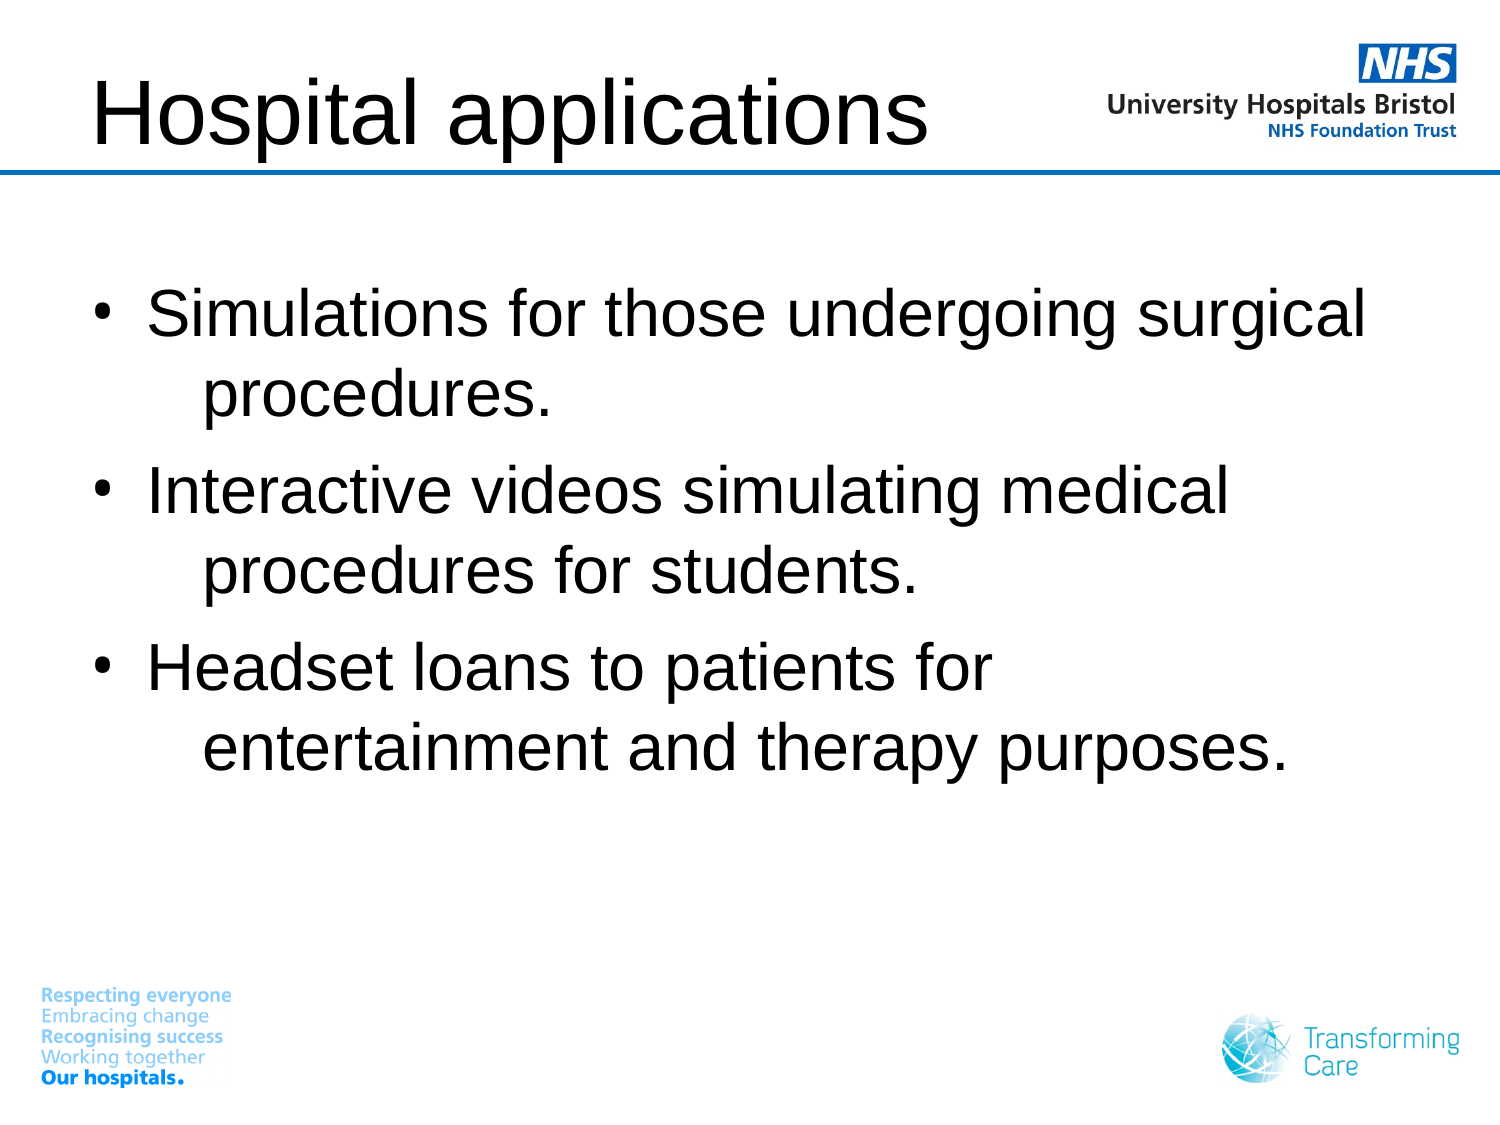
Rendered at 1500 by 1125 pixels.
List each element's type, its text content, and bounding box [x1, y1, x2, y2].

title Hospital applications [75, 45, 1426, 233]
list Simulations for those undergoing surgical procedures. Interactive videos simulating medical procedures for students. Headset loans to patients for entertainment and therapy purposes. [75, 262, 1426, 953]
